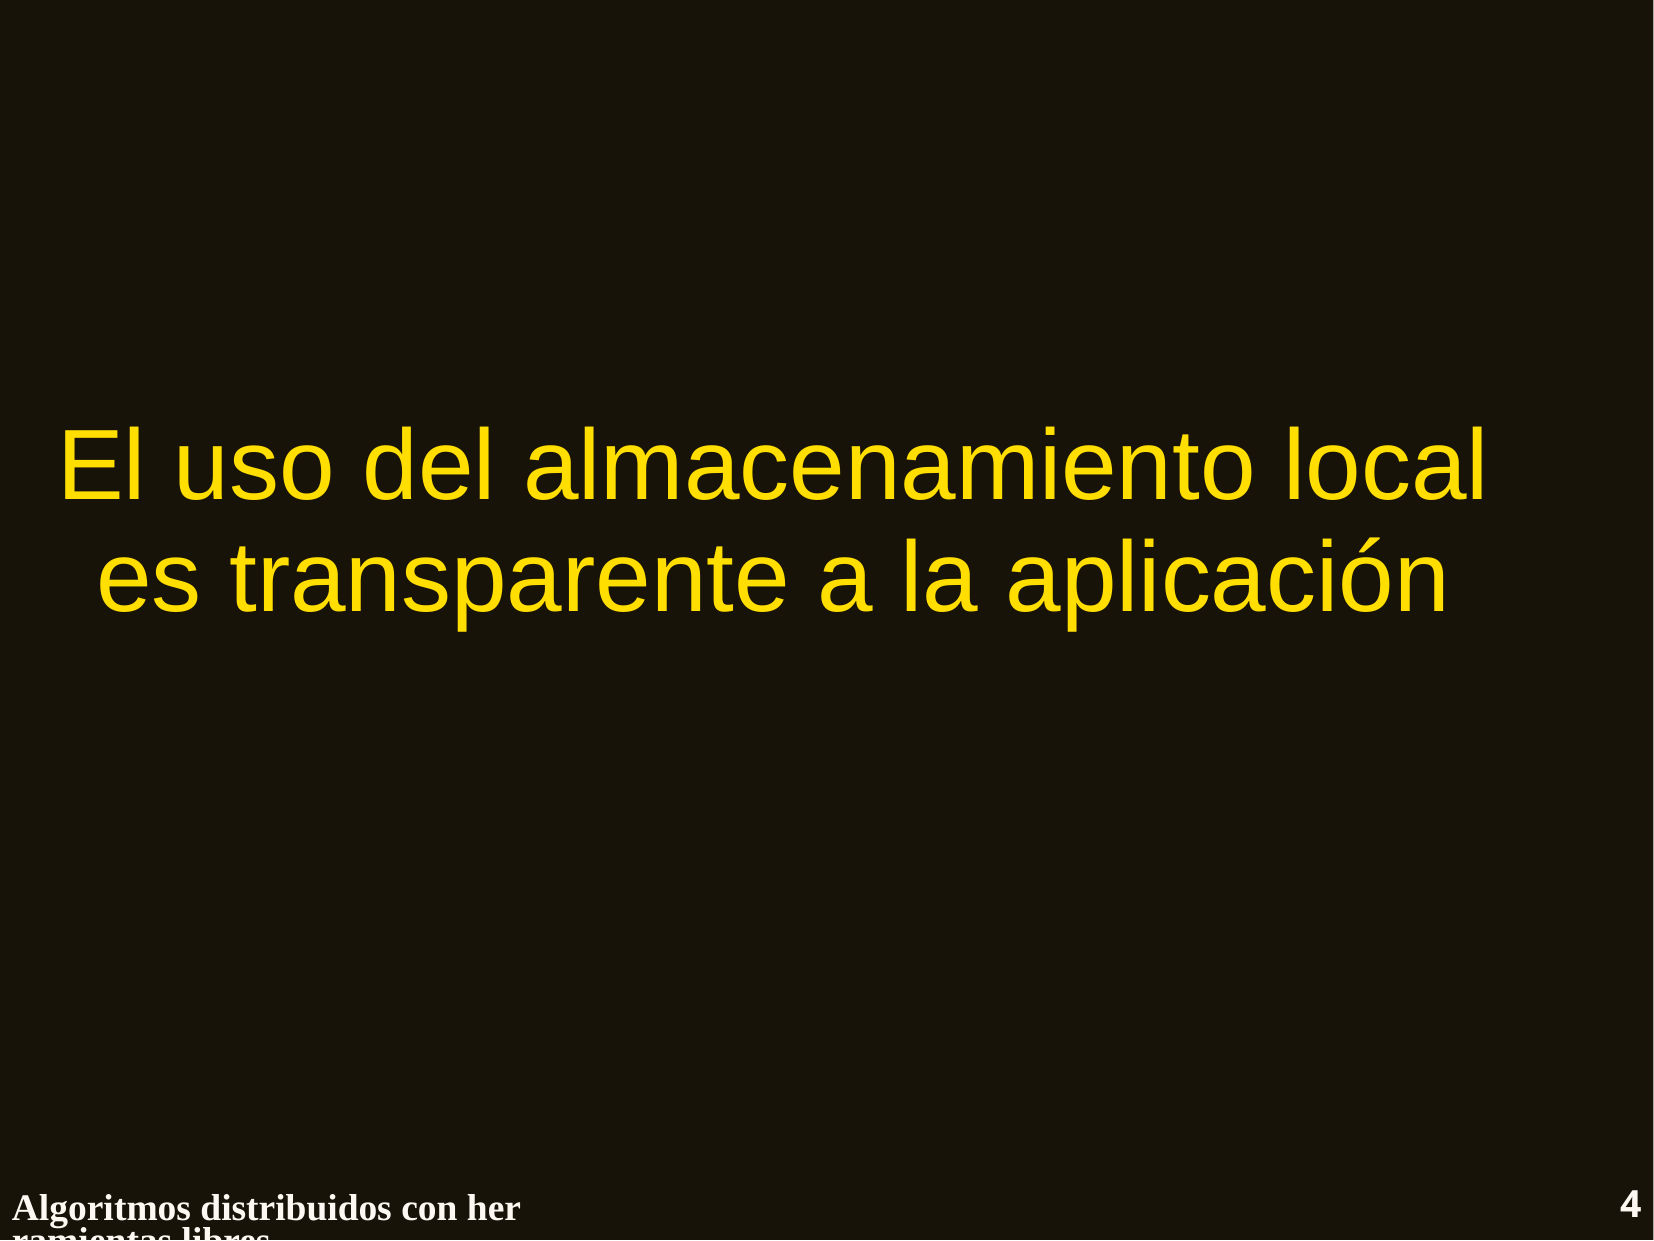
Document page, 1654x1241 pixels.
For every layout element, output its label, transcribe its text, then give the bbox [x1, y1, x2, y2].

subtitle El uso del almacenamiento local es transparente a la aplicación [29, 31, 1518, 1010]
